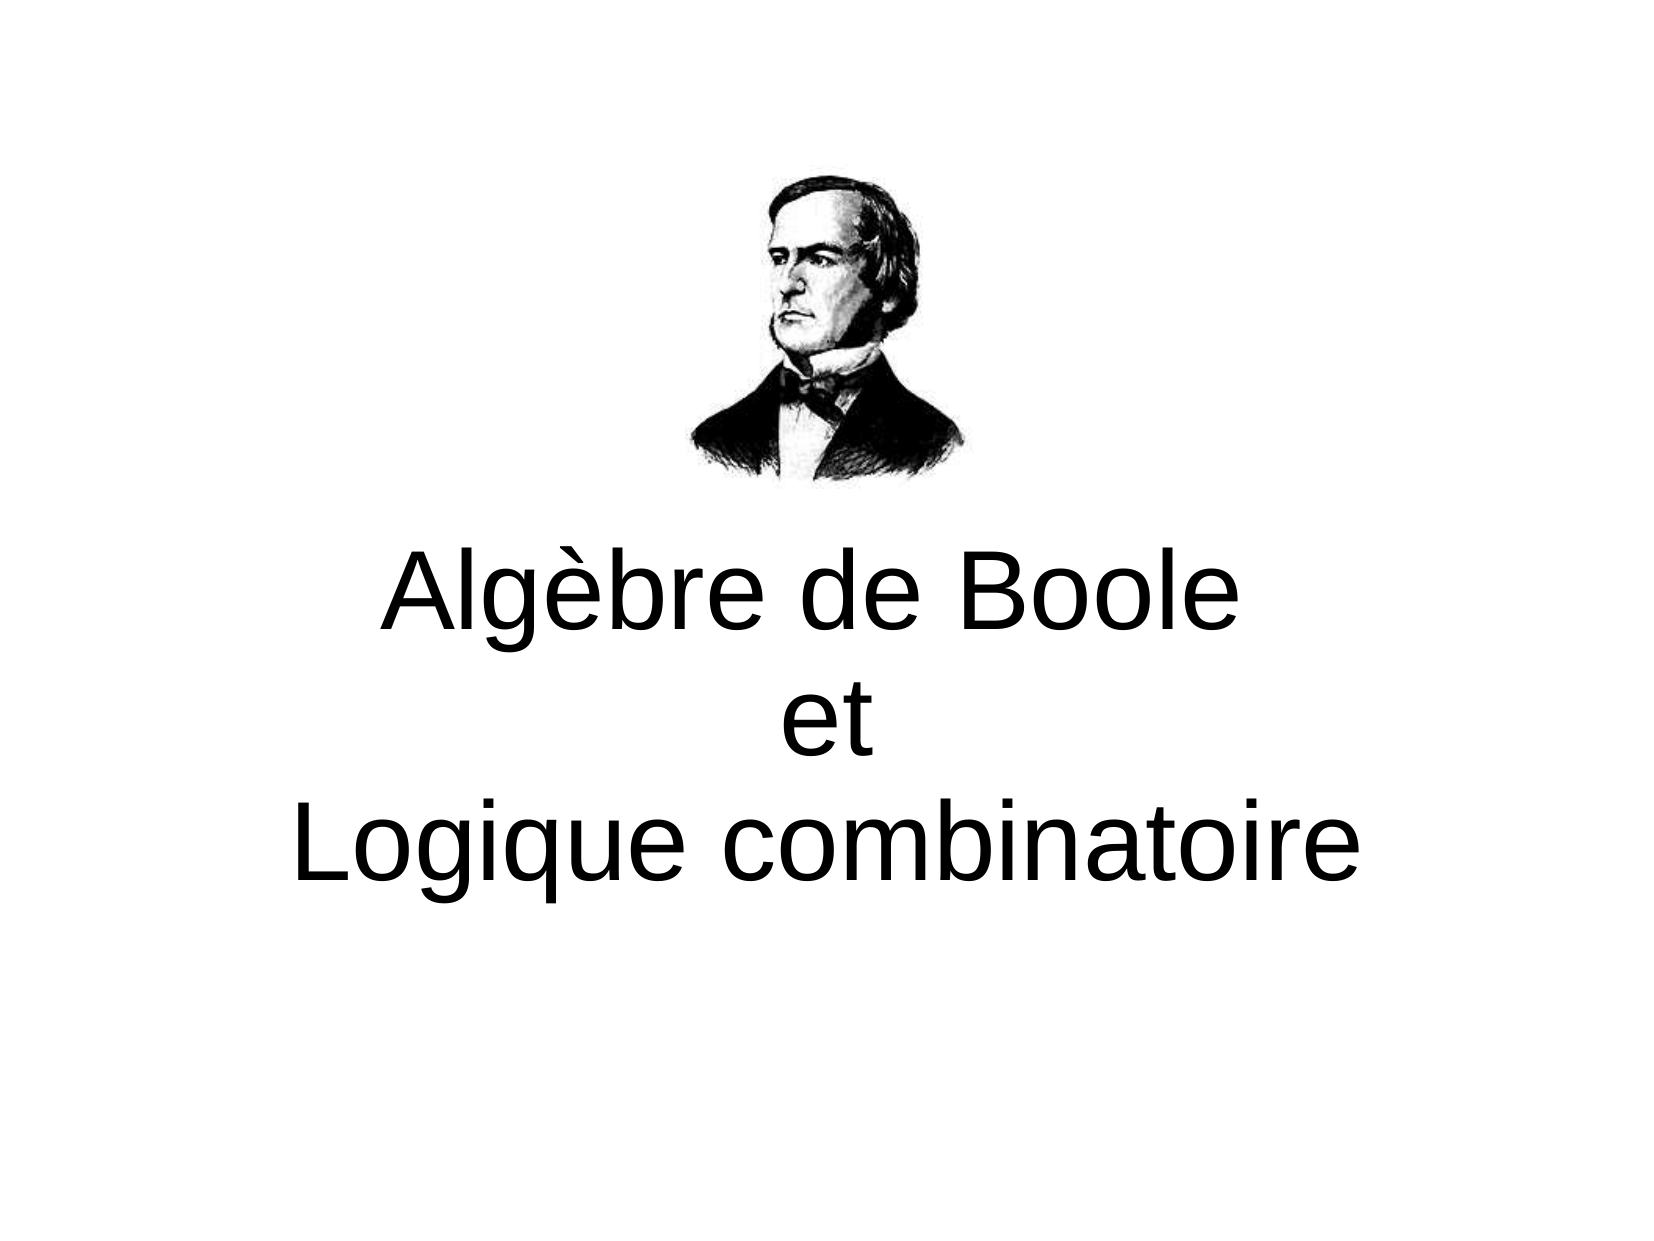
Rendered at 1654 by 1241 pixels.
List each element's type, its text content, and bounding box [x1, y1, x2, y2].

picture [685, 165, 981, 489]
subtitle Algèbre de Boole et Logique combinatoire [82, 236, 1571, 1197]
